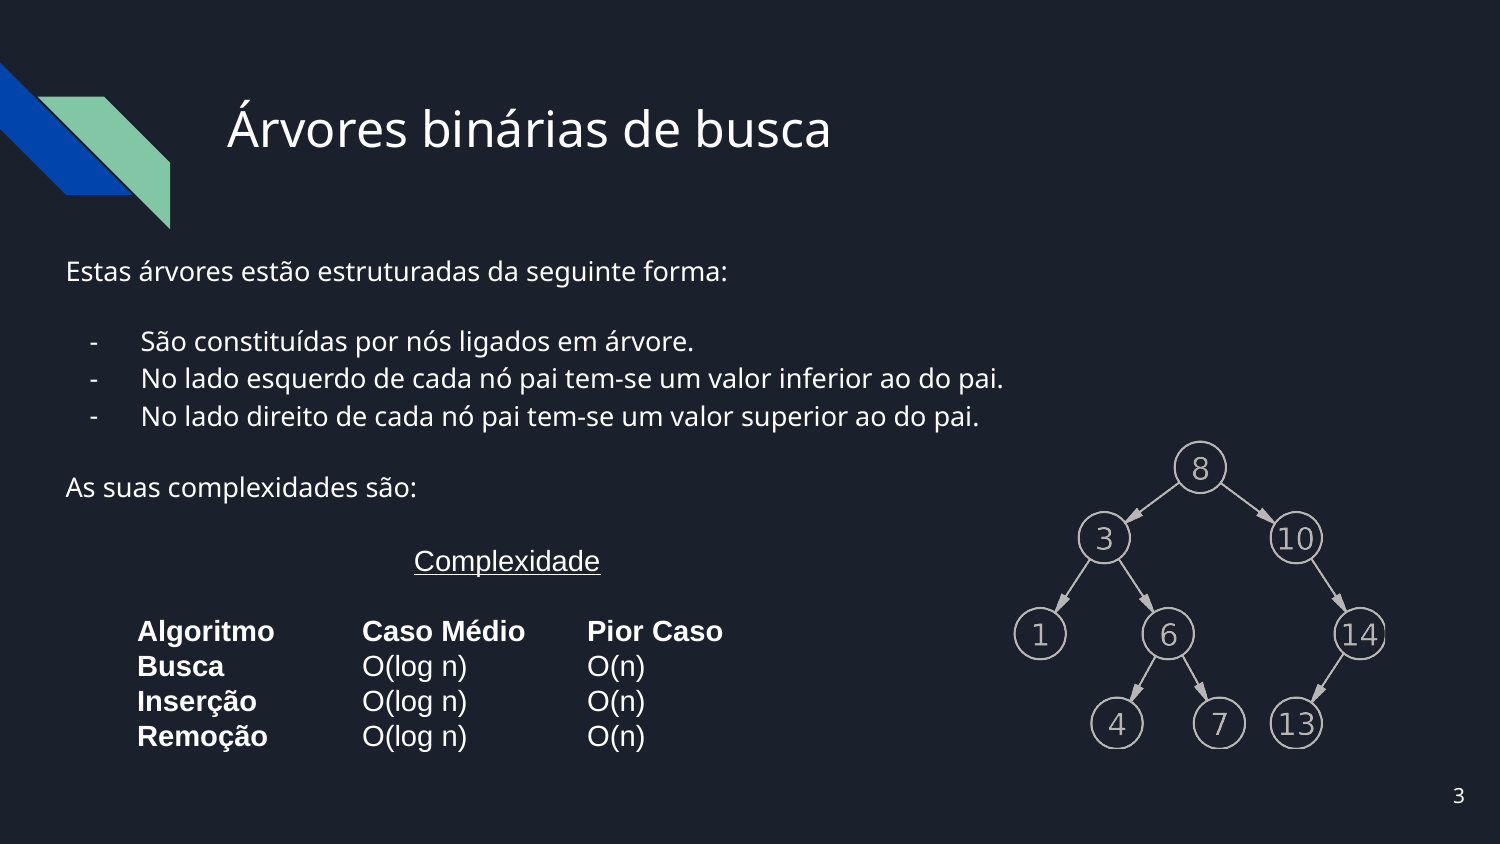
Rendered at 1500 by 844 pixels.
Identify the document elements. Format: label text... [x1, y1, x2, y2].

picture [1013, 440, 1386, 749]
text_box Complexidade Algoritmo Caso Médio Pior Caso Busca O(log n) O(n) Inserção O(log n) O(n) Remoção O(log n) O(n) [122, 527, 893, 802]
title Árvores binárias de busca [212, 64, 1368, 215]
list Estas árvores estão estruturadas da seguinte forma: São constituídas por nós ligados em árvore. No lado esquerdo de cada nó pai tem-se um valor inferior ao do pai. No lado direito de cada nó pai tem-se um valor superior ao do pai. As suas complexidades são: [50, 234, 1450, 509]
slide_number <number> [1389, 764, 1480, 830]
